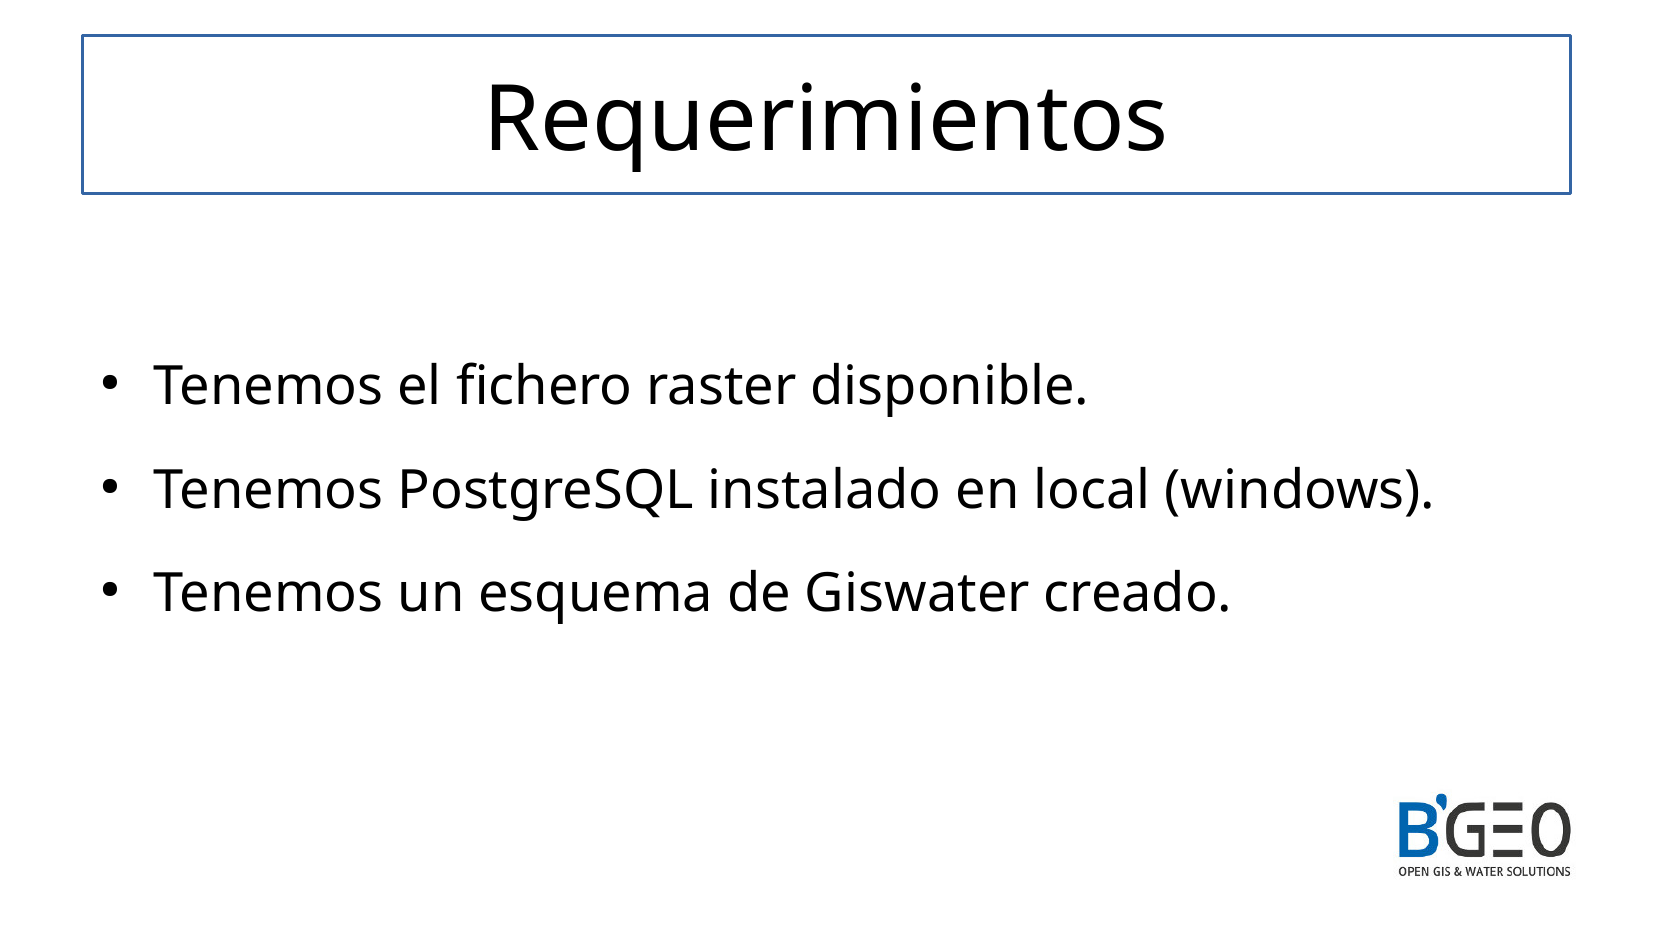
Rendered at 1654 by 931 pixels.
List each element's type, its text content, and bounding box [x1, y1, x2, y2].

title Requerimientos [82, 35, 1571, 194]
picture [1393, 770, 1576, 898]
list Tenemos el fichero raster disponible. Tenemos PostgreSQL instalado en local (windows). Tenemos un esquema de Giswater creado. [82, 217, 1571, 758]
